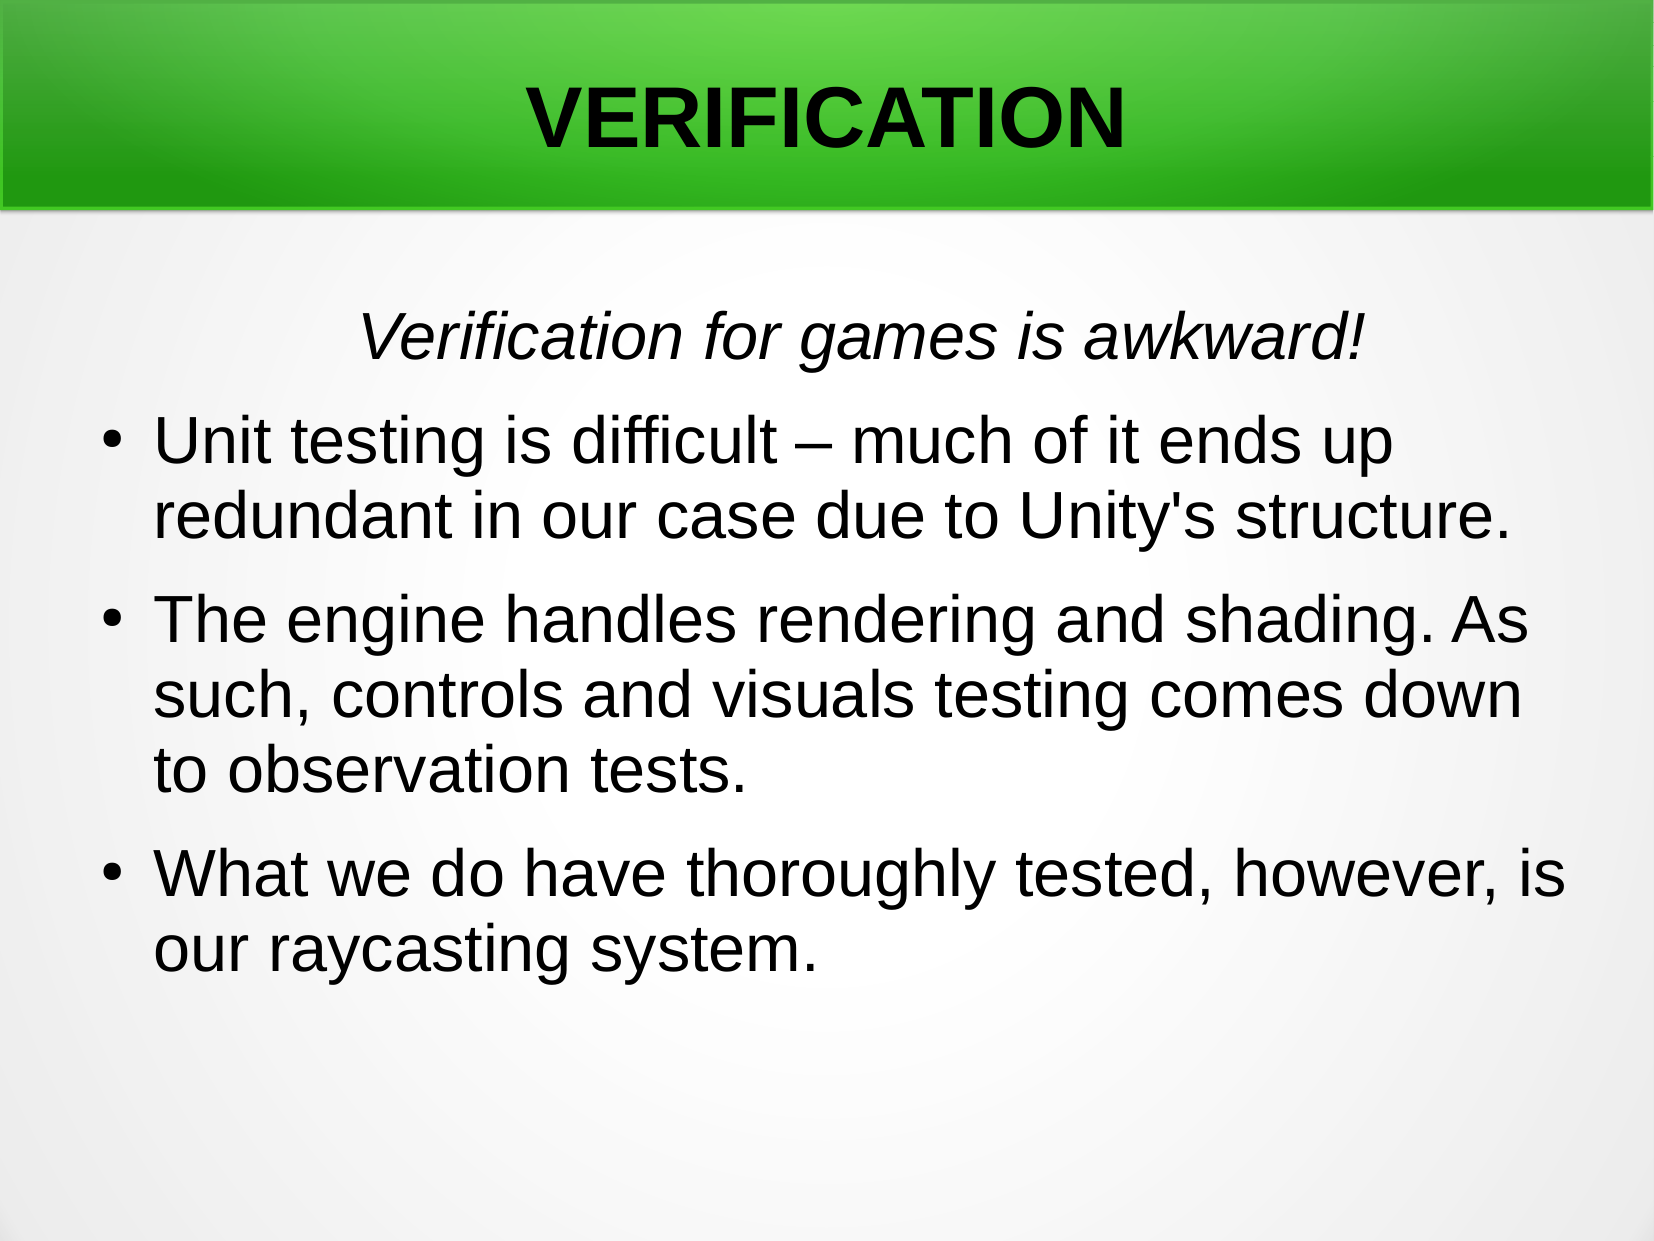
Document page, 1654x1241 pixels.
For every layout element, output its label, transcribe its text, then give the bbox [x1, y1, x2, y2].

title VERIFICATION [82, 47, 1571, 189]
list Verification for games is awkward! Unit testing is difficult – much of it ends up redundant in our case due to Unity's structure. The engine handles rendering and shading. As such, controls and visuals testing comes down to observation tests. What we do have thoroughly tested, however, is our raycasting system. [82, 299, 1571, 1019]
